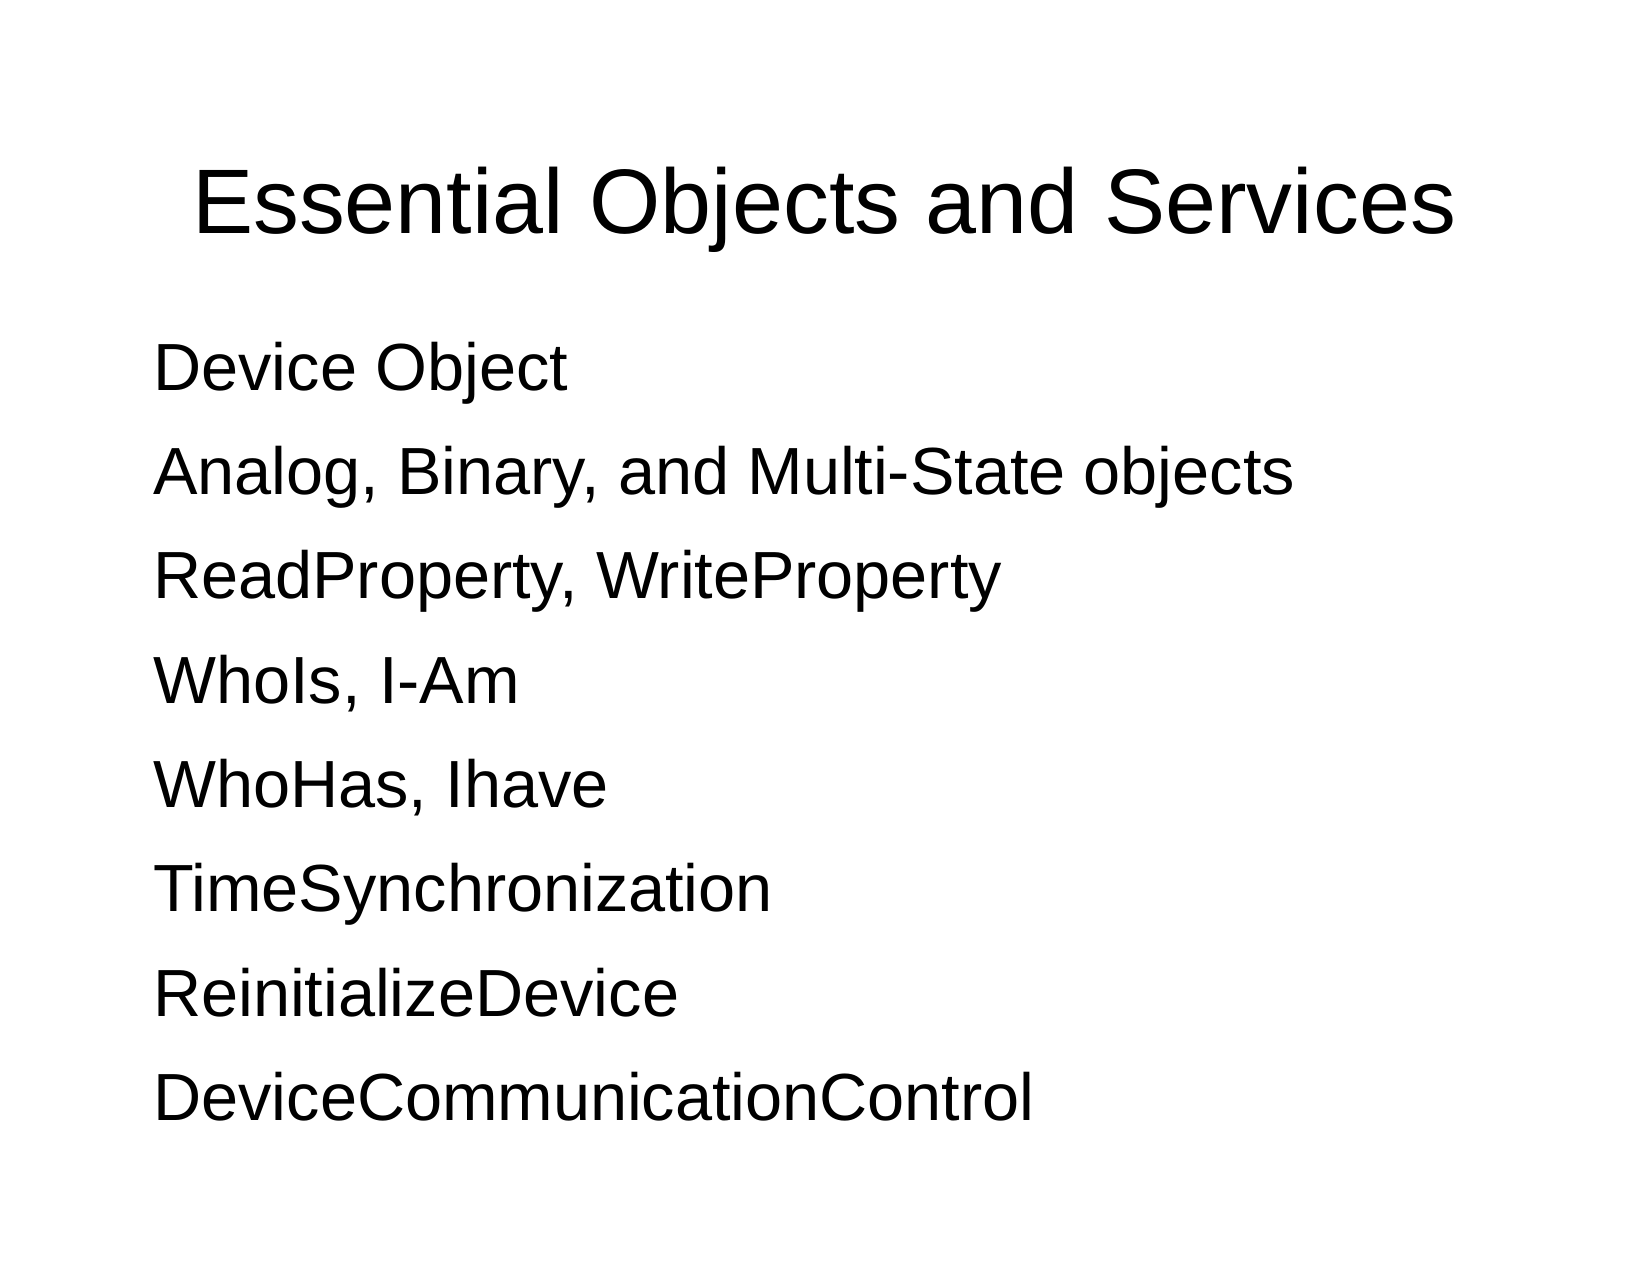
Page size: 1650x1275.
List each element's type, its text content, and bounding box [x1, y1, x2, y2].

title Essential Objects and Services [135, 112, 1515, 291]
list Device Object Analog, Binary, and Multi-State objects ReadProperty, WriteProperty WhoIs, I-Am WhoHas, Ihave TimeSynchronization ReinitializeDevice DeviceCommunicationControl [135, 329, 1515, 1135]
